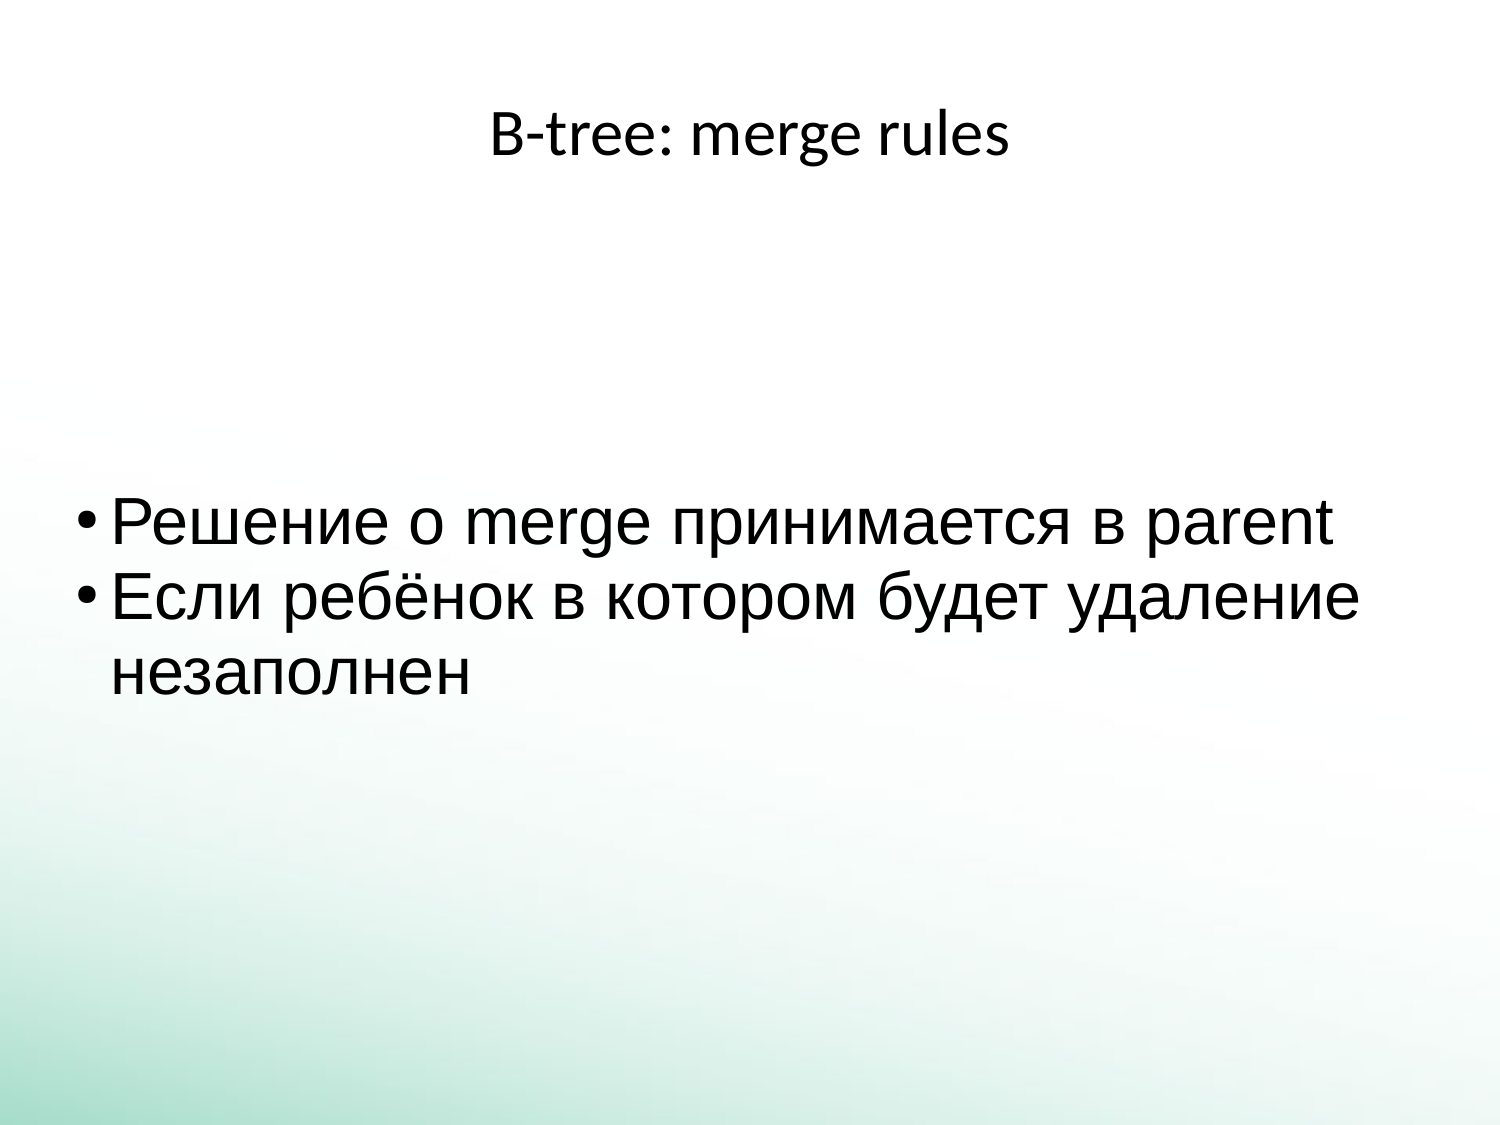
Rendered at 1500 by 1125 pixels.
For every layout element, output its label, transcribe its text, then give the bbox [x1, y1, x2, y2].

picture [0, 0, 1500, 1125]
title B-tree: merge rules [75, 45, 1425, 233]
subtitle Решение о merge принимается в parent Если ребёнок в котором будет удаление незаполнен [75, 262, 1425, 1005]
